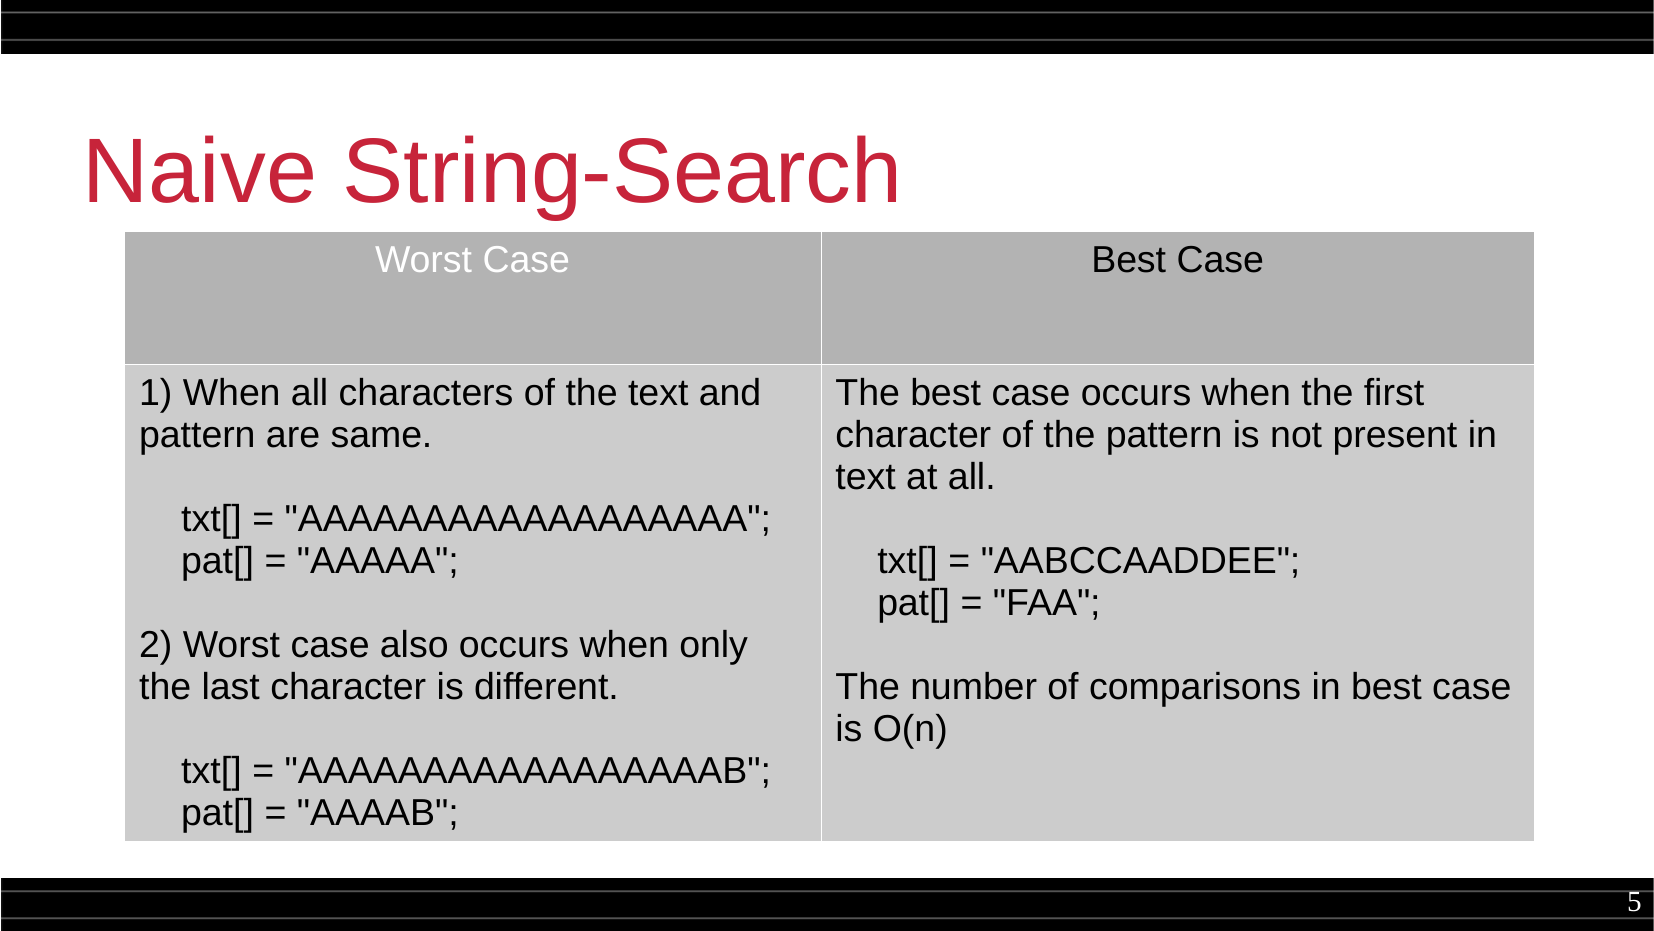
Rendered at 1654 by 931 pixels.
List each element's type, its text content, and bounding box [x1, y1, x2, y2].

picture [1, 0, 1654, 54]
table_header Best Case [822, 232, 1534, 364]
table_cell The best case occurs when the first character of the pattern is not present in text at all. txt[] = "AABCCAADDEE"; pat[] = "FAA"; The number of comparisons in best case is O(n) [822, 365, 1534, 841]
title Naive String-Search [82, 92, 1571, 249]
table_header Worst Case [125, 232, 821, 364]
table_cell 1) When all characters of the text and pattern are same. txt[] = "AAAAAAAAAAAAAAAAAA"; pat[] = "AAAAA"; 2) Worst case also occurs when only the last character is different. txt[] = "AAAAAAAAAAAAAAAAAB"; pat[] = "AAAAB"; [125, 365, 821, 841]
picture [1, 878, 1654, 931]
